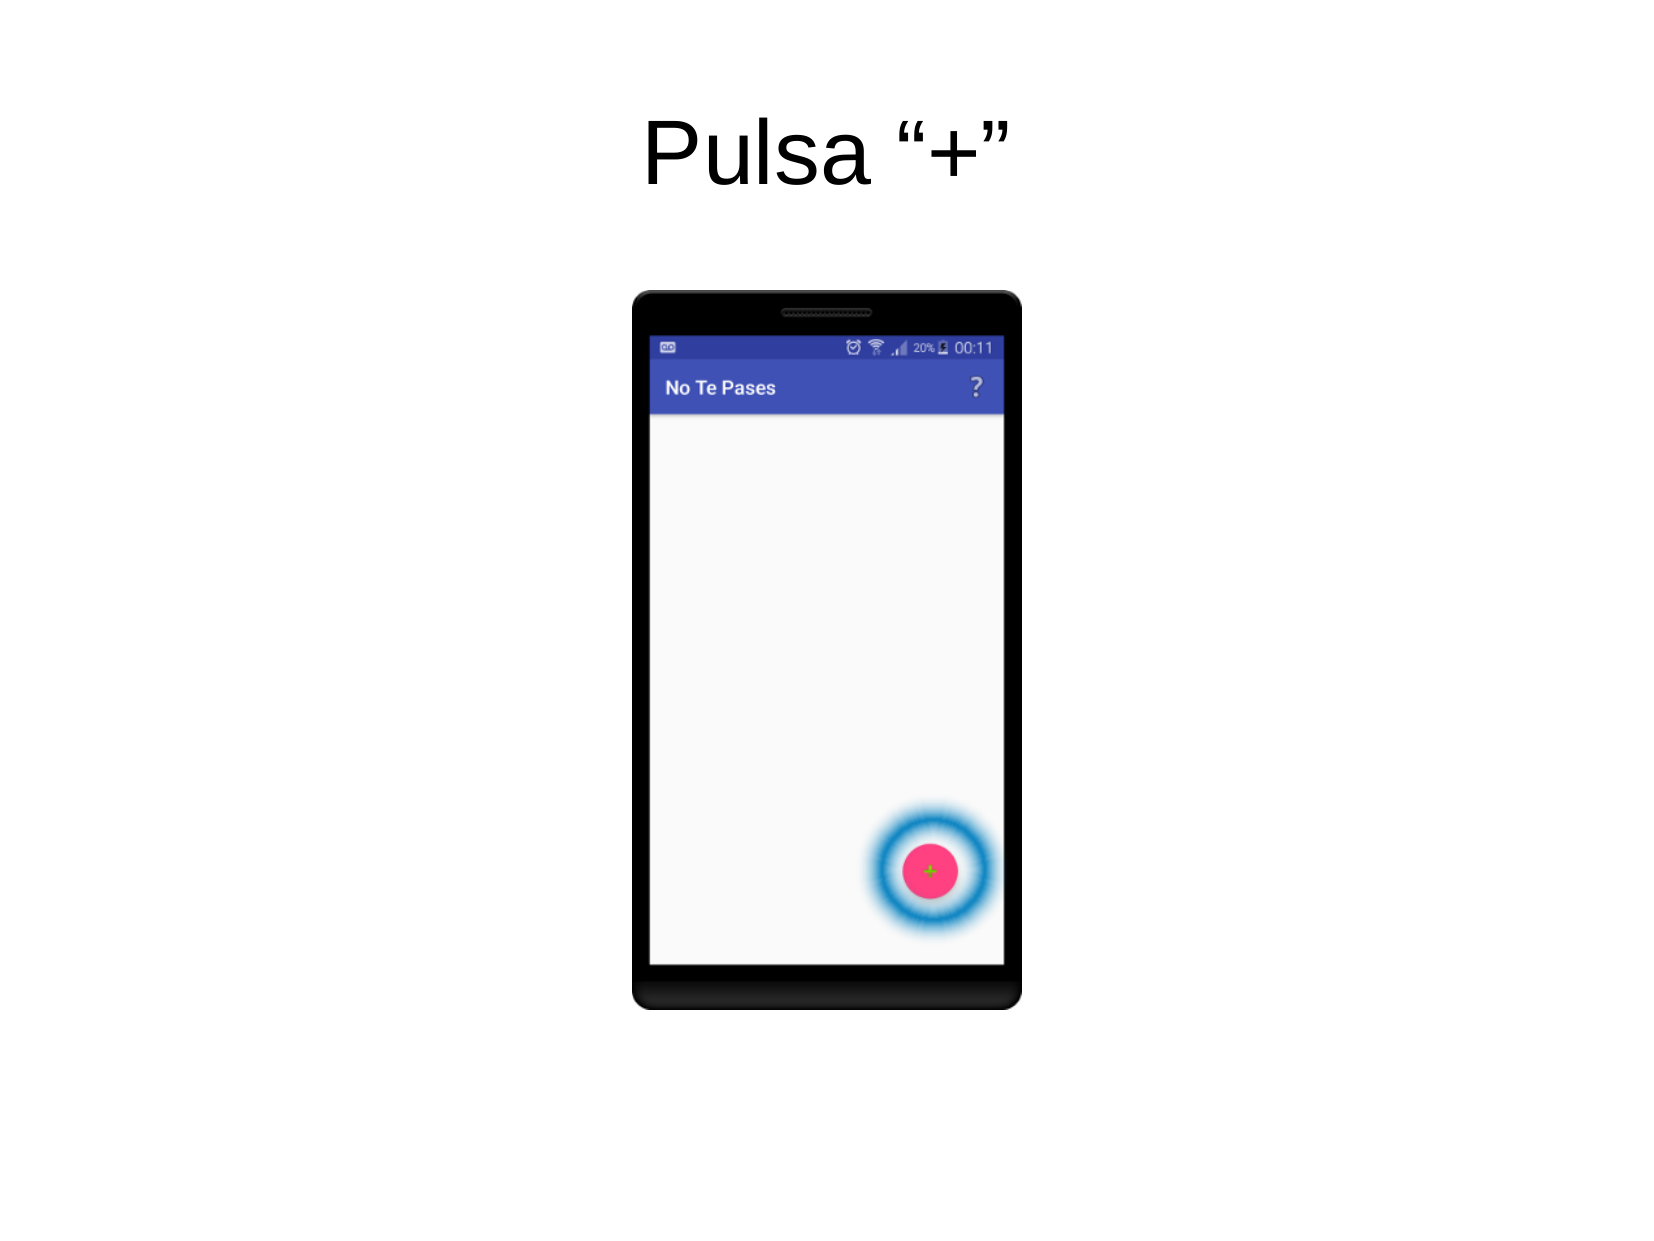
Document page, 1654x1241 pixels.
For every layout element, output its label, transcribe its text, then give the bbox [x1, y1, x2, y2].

picture [632, 290, 1022, 1010]
title Pulsa “+” [82, 49, 1571, 257]
